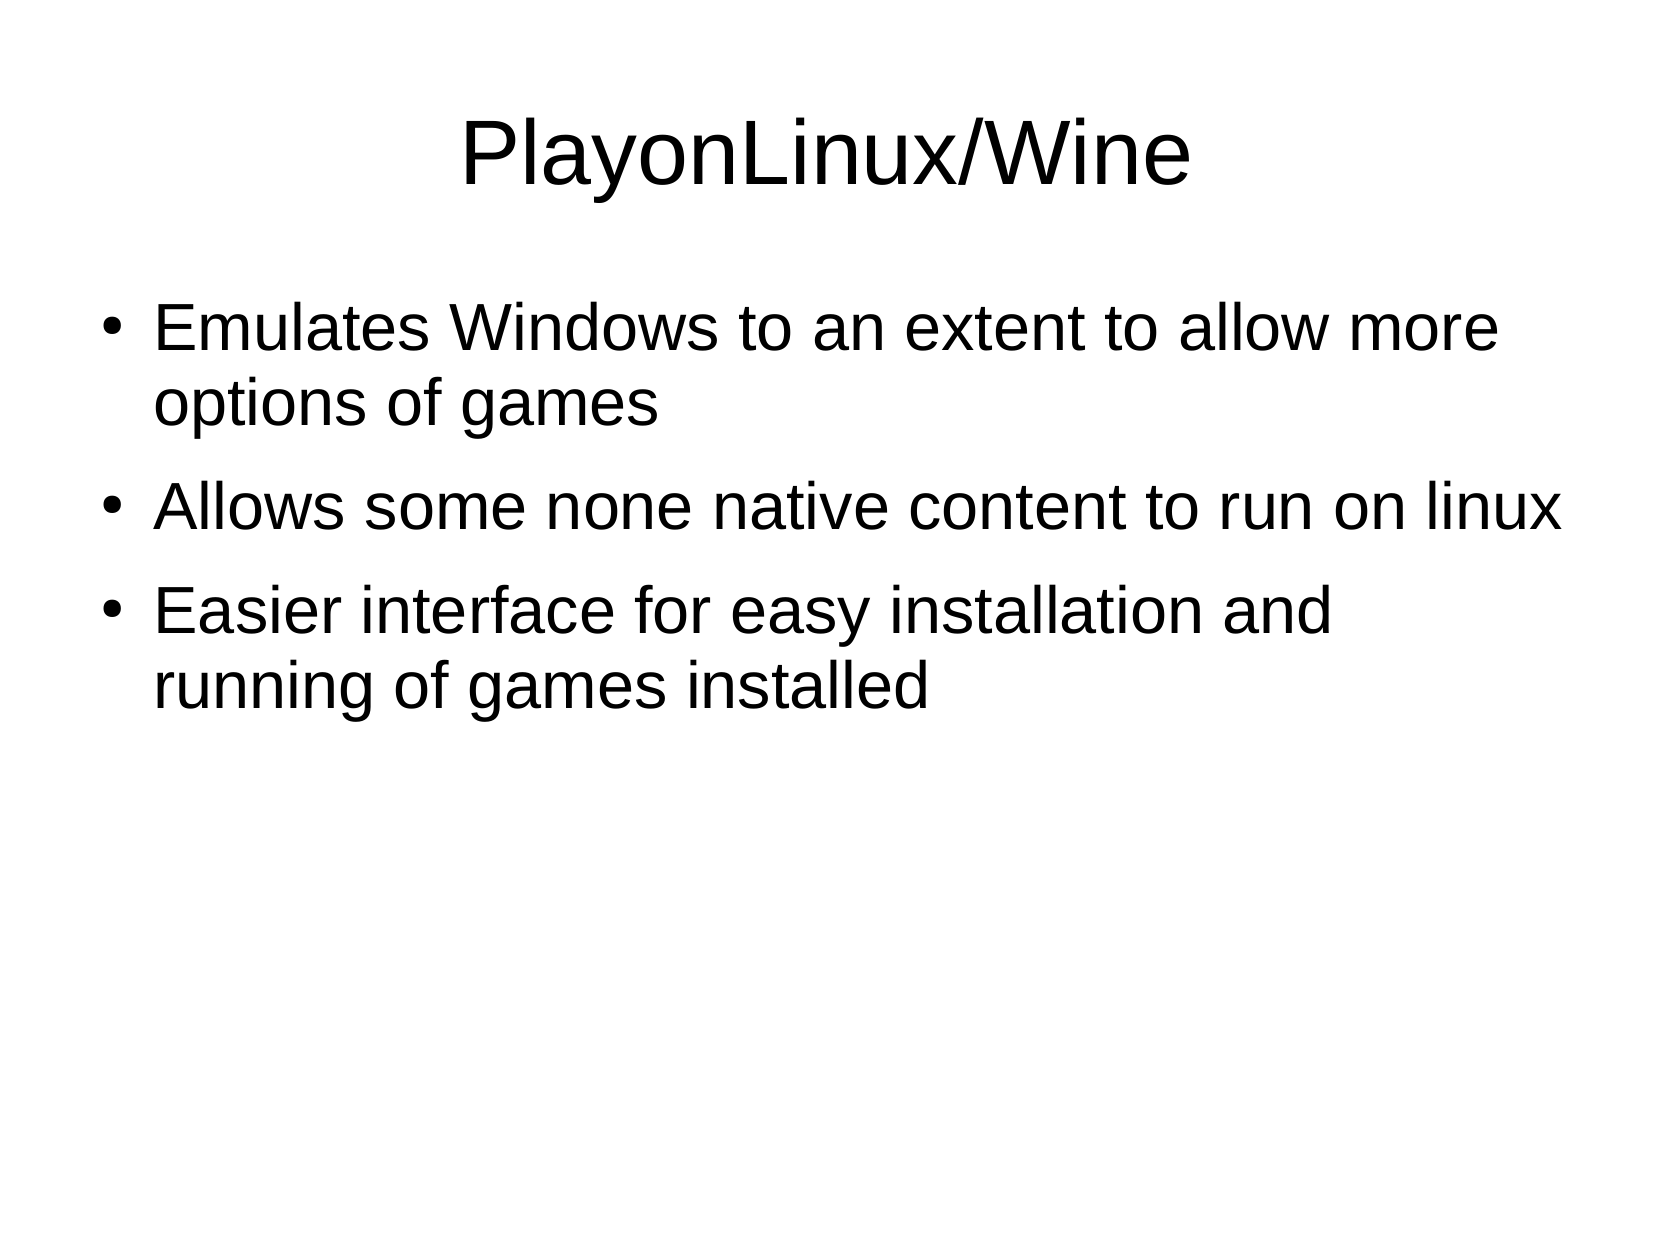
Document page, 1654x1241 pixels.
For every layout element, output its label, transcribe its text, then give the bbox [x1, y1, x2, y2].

list Emulates Windows to an extent to allow more options of games Allows some none native content to run on linux Easier interface for easy installation and running of games installed [82, 290, 1571, 1010]
title PlayonLinux/Wine [82, 49, 1571, 257]
